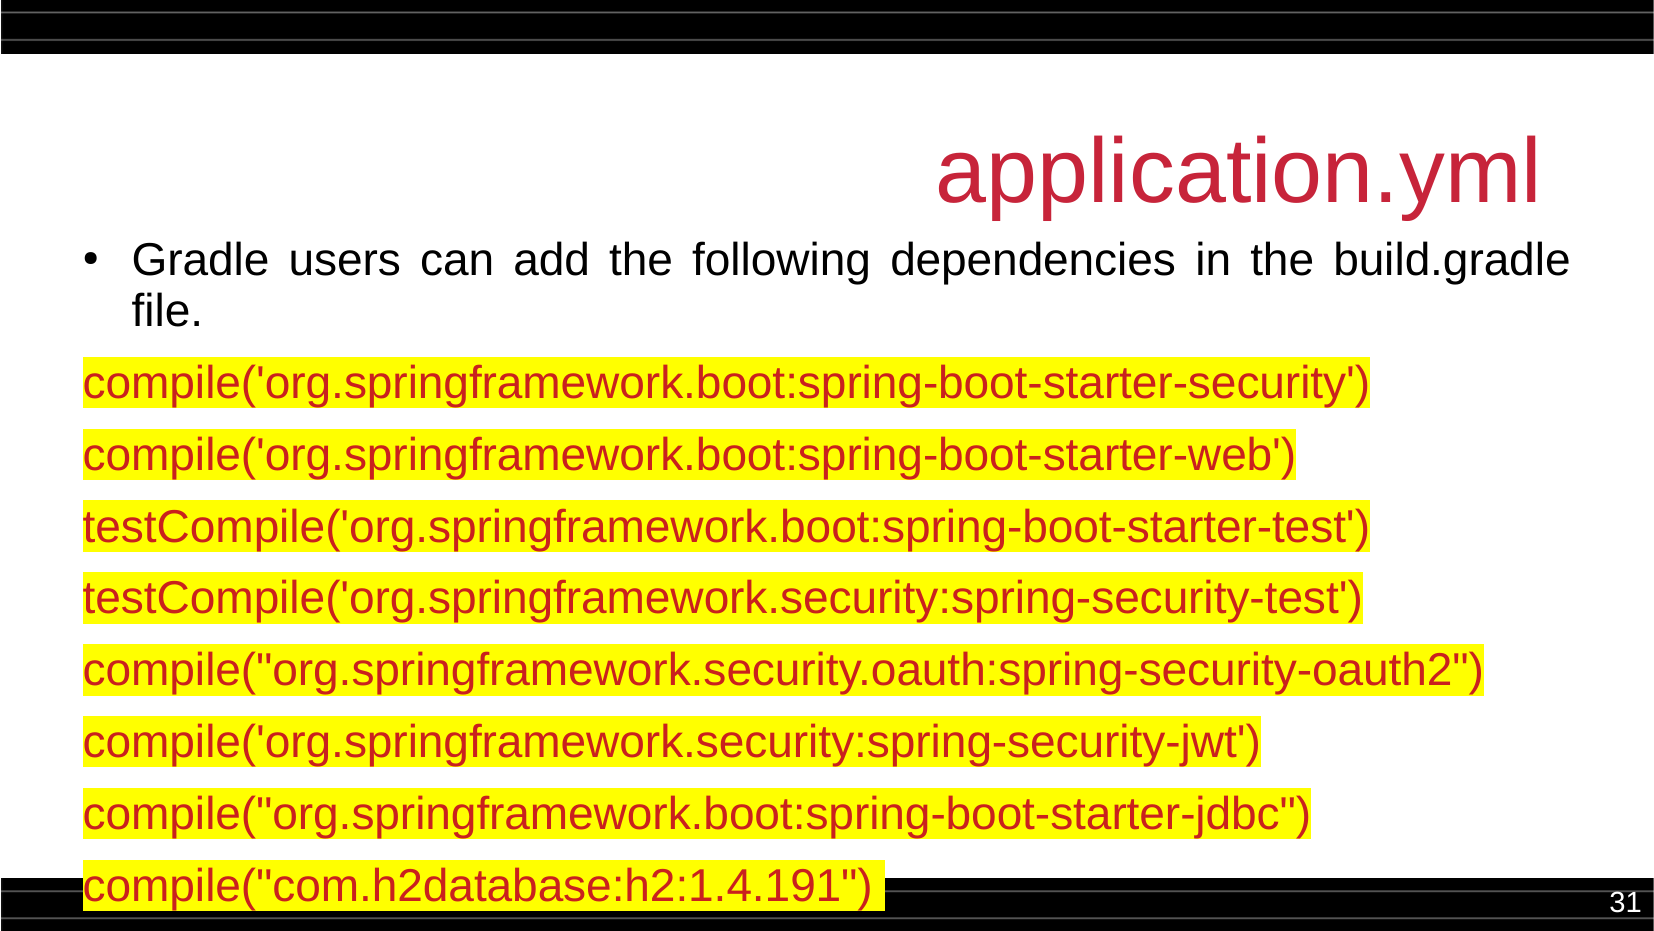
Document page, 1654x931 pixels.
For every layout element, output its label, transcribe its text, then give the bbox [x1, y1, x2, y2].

picture [1, 878, 1654, 931]
picture [1, 0, 1654, 54]
title application.yml [935, 67, 1571, 233]
list Gradle users can add the following dependencies in the build.gradle file. compile('org.springframework.boot:spring-boot-starter-security') compile('org.springframework.boot:spring-boot-starter-web') testCompile('org.springframework.boot:spring-boot-starter-test') testCompile('org.springframework.security:spring-security-test') compile("org.springframework.security.oauth:spring-security-oauth2") compile('org.springframework.security:spring-security-jwt') compile("org.springframework.boot:spring-boot-starter-jdbc") compile("com.h2database:h2:1.4.191") [82, 233, 1571, 917]
